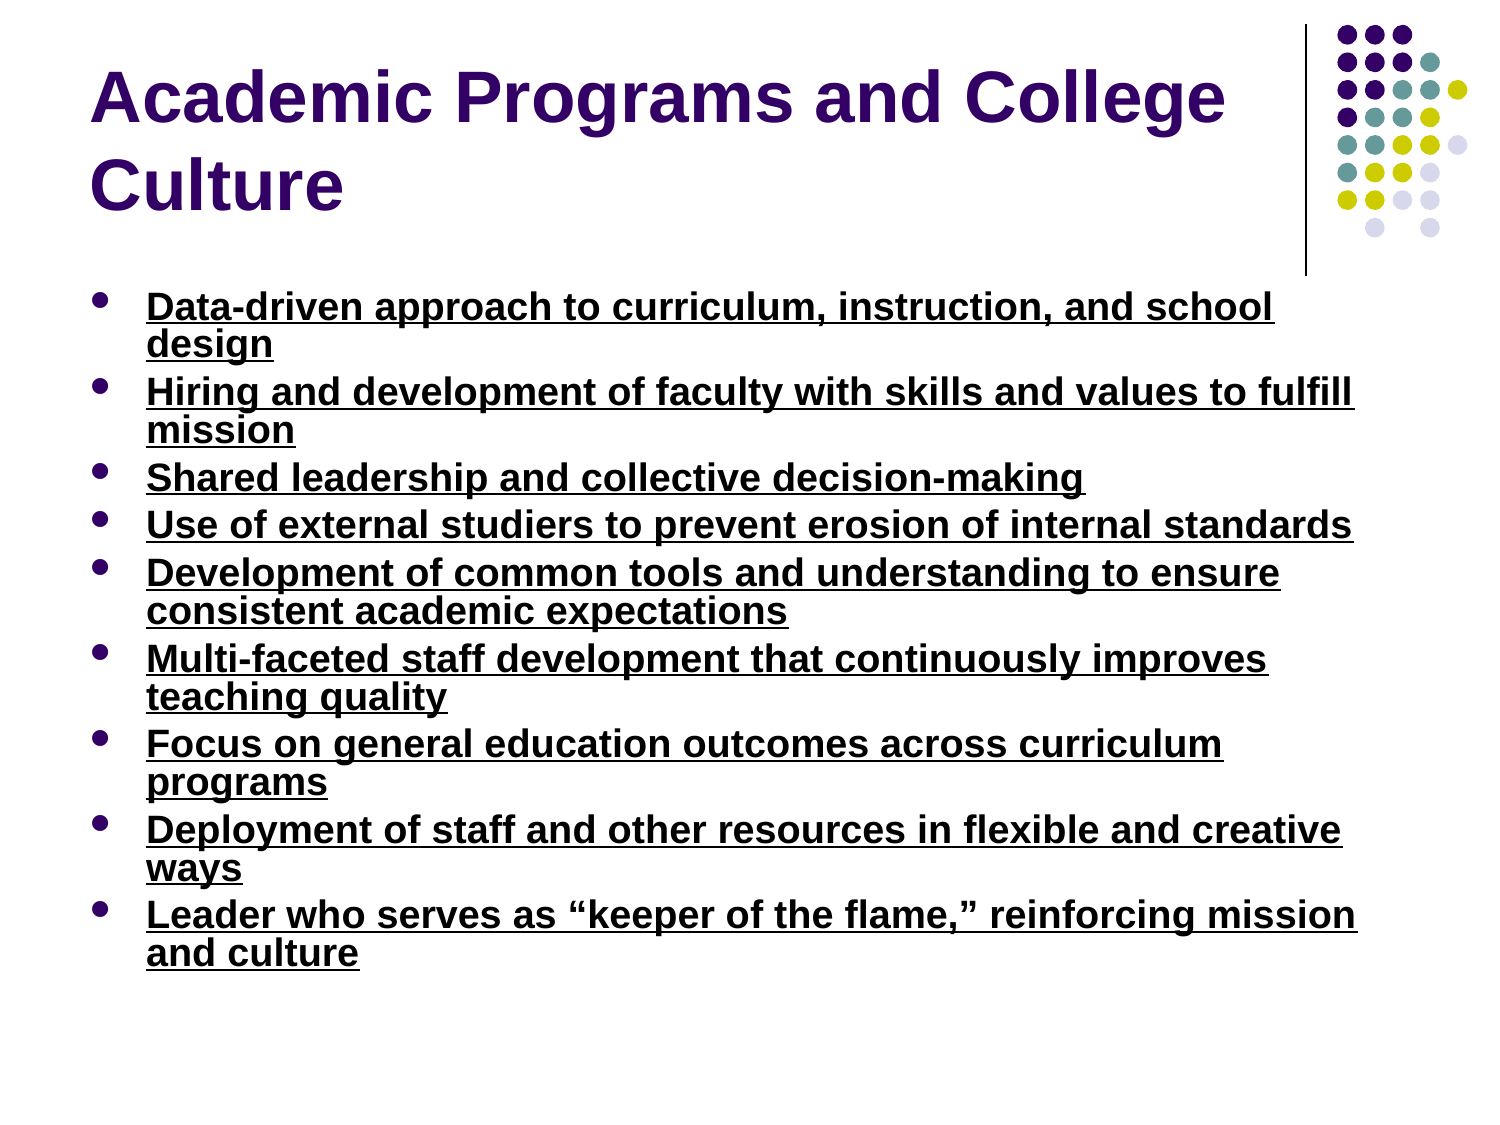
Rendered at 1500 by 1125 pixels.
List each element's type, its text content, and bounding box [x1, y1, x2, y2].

title Academic Programs and College Culture [74, 20, 1313, 233]
list Data-driven approach to curriculum, instruction, and school design Hiring and development of faculty with skills and values to fulfill mission Shared leadership and collective decision-making Use of external studiers to prevent erosion of internal standards Development of common tools and understanding to ensure consistent academic expectations Multi-faceted staff development that continuously improves teaching quality Focus on general education outcomes across curriculum programs Deployment of staff and other resources in flexible and creative ways Leader who serves as “keeper of the flame,” reinforcing mission and culture [75, 282, 1426, 1006]
